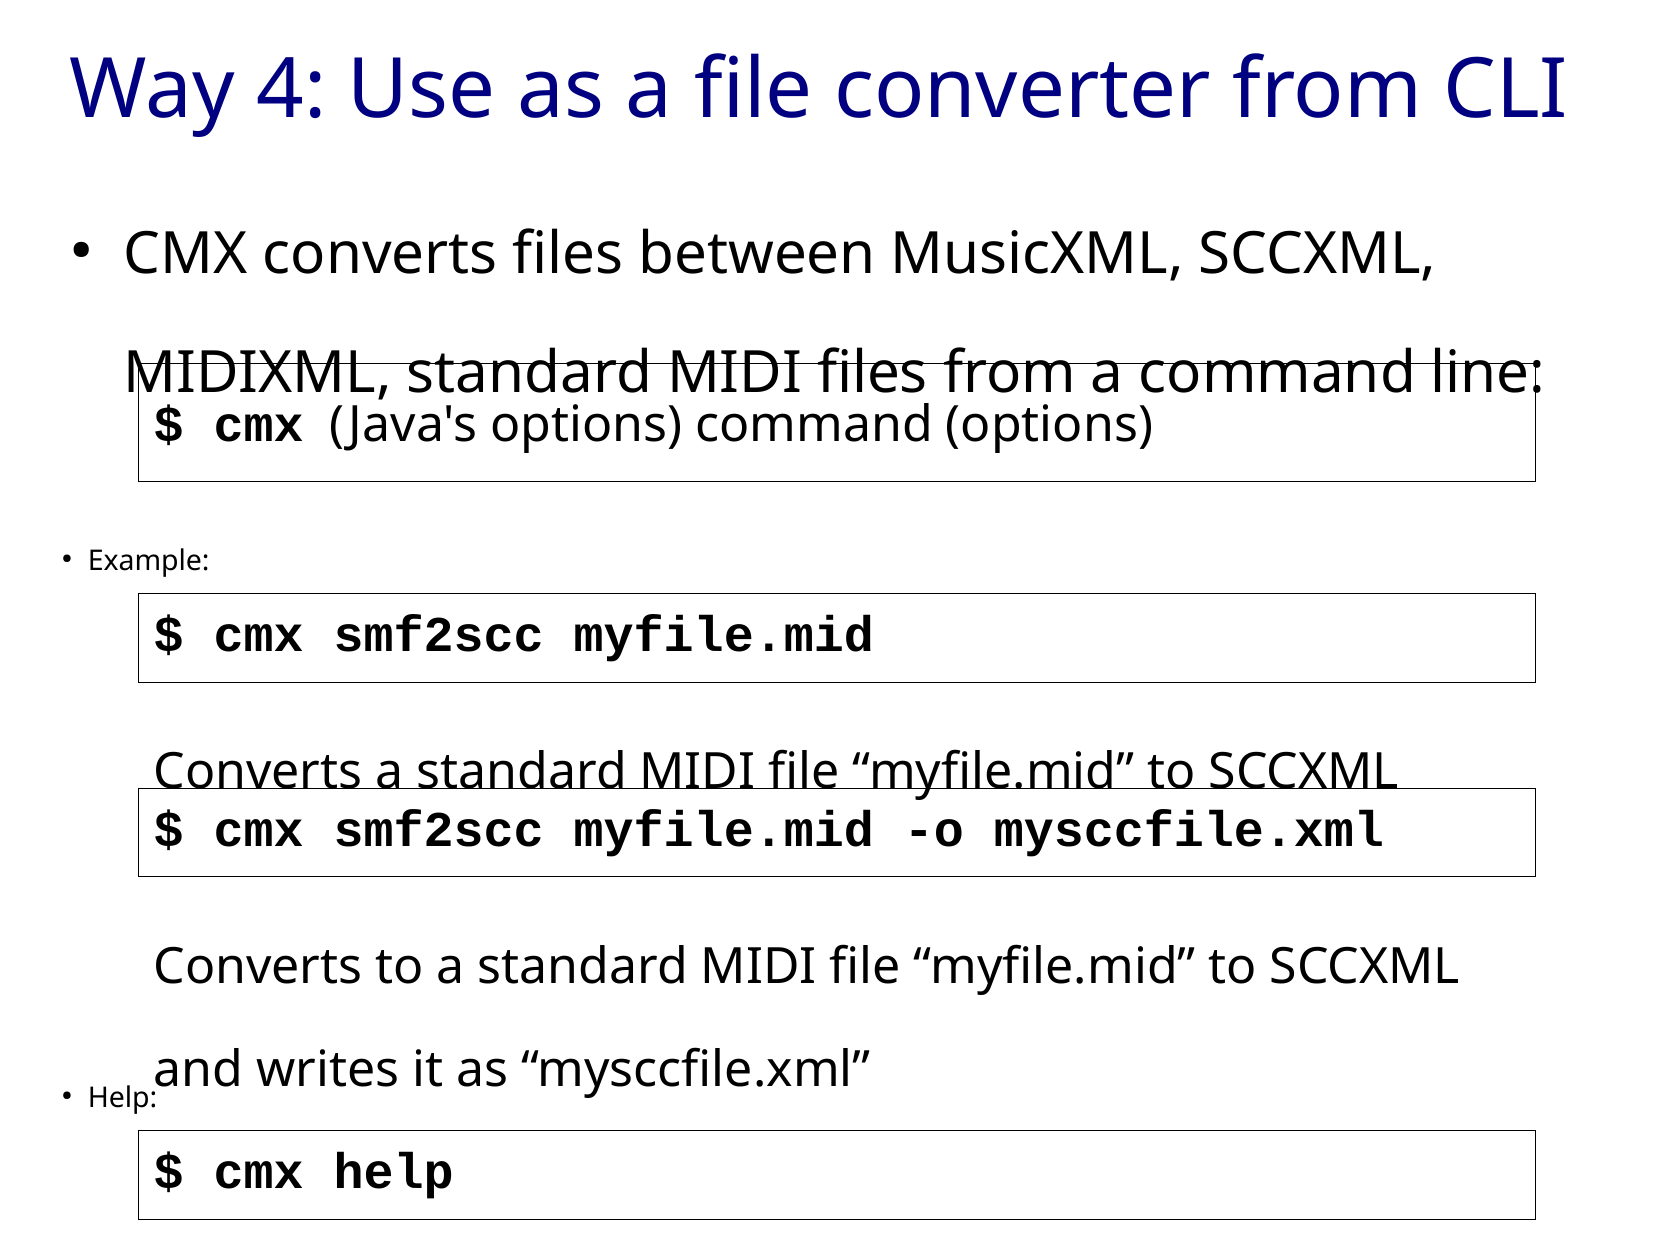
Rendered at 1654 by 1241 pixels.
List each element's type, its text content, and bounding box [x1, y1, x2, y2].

text_box $ cmx smf2scc myfile.mid [138, 593, 1536, 683]
title Way 4: Use as a file converter from CLI [41, 40, 1599, 131]
text_box Converts to a standard MIDI file “myfile.mid” to SCCXML and writes it as “mysccfile.xml” [138, 888, 1499, 1038]
text_box Converts a standard MIDI file “myfile.mid” to SCCXML [138, 693, 1438, 763]
text_box $ cmx smf2scc myfile.mid -o mysccfile.xml [138, 788, 1536, 877]
text_box $ cmx (Java's options) command (options) [138, 363, 1536, 482]
text_box $ cmx help [138, 1130, 1536, 1220]
list CMX converts files between MusicXML, SCCXML, MIDIXML, standard MIDI files from a command line: [53, 172, 1565, 429]
list Example: [53, 520, 1565, 579]
list Help: [53, 1057, 1565, 1117]
